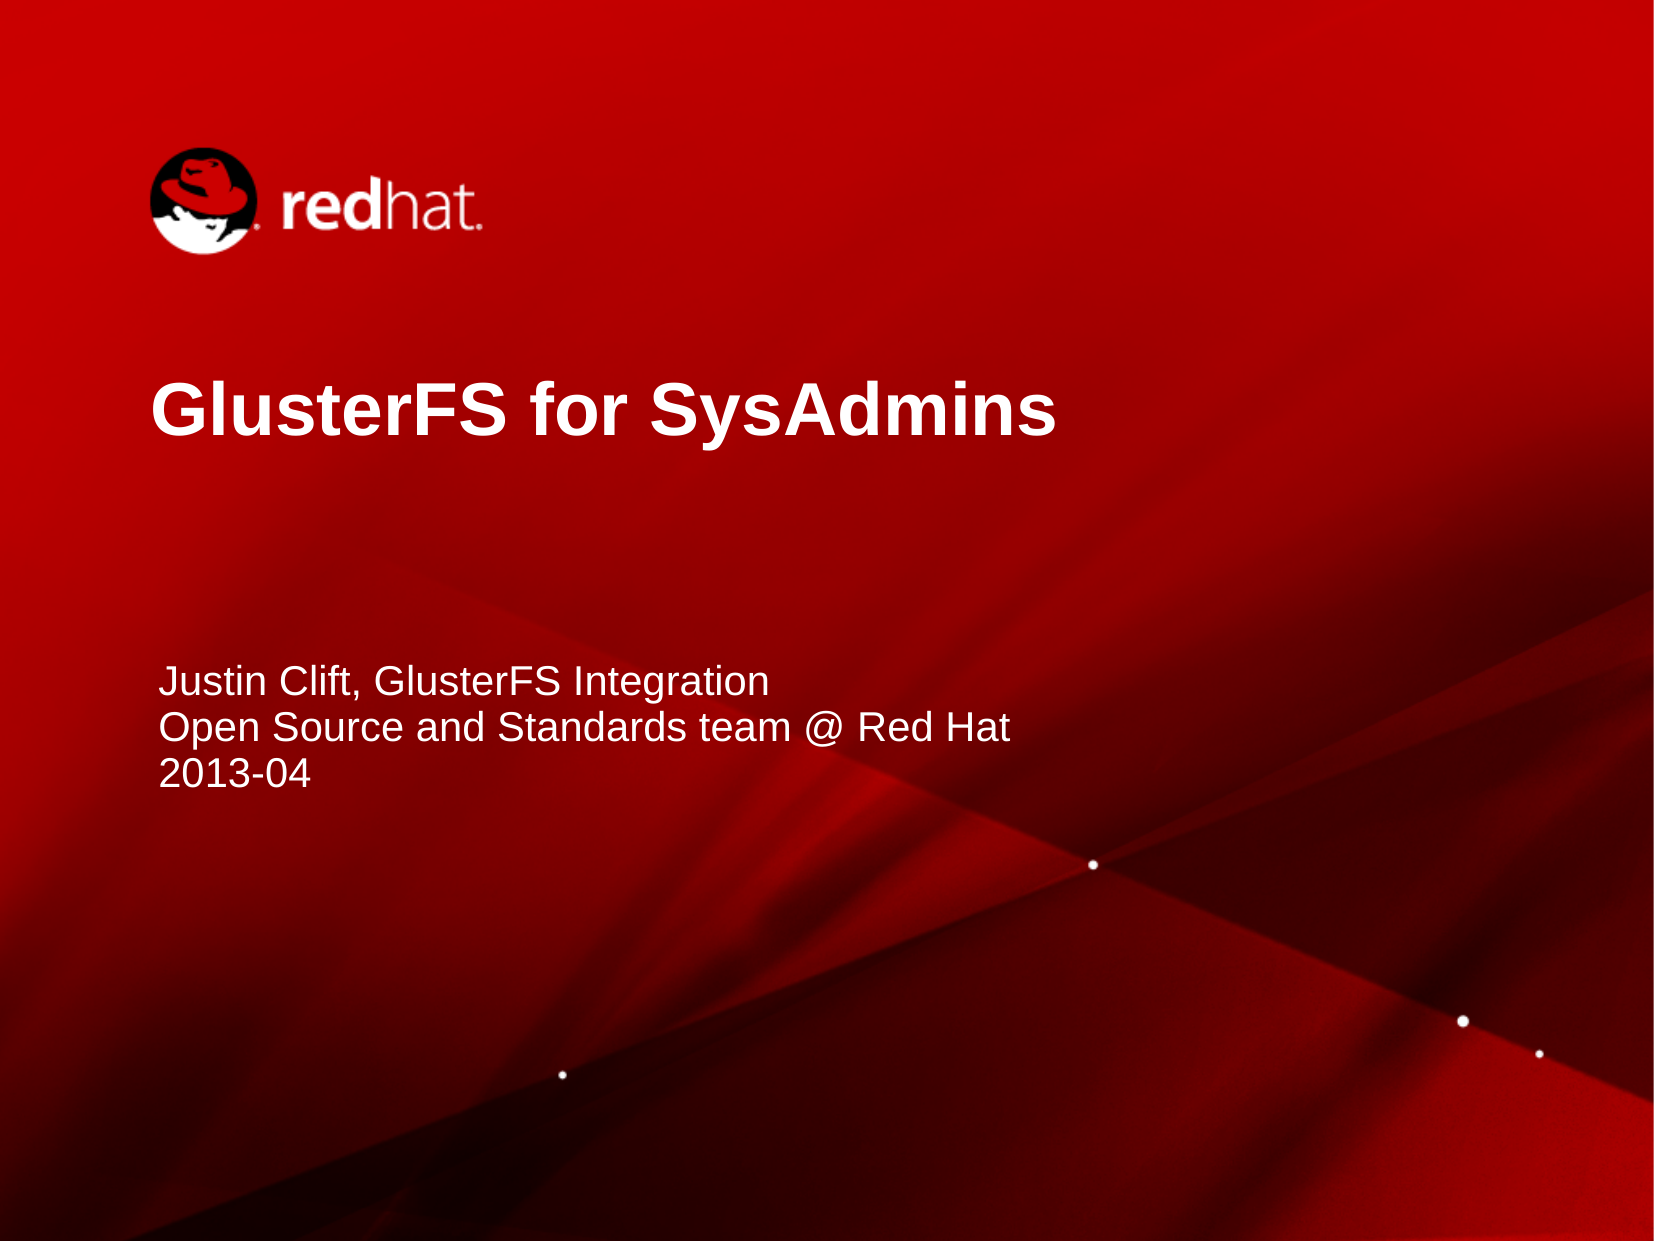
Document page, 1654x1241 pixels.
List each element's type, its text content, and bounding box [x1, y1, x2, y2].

picture [0, 0, 1654, 1241]
text_box Justin Clift, GlusterFS Integration Open Source and Standards team @ Red Hat 2013-04 [143, 649, 1088, 814]
text_box GlusterFS for SysAdmins [135, 318, 1374, 638]
